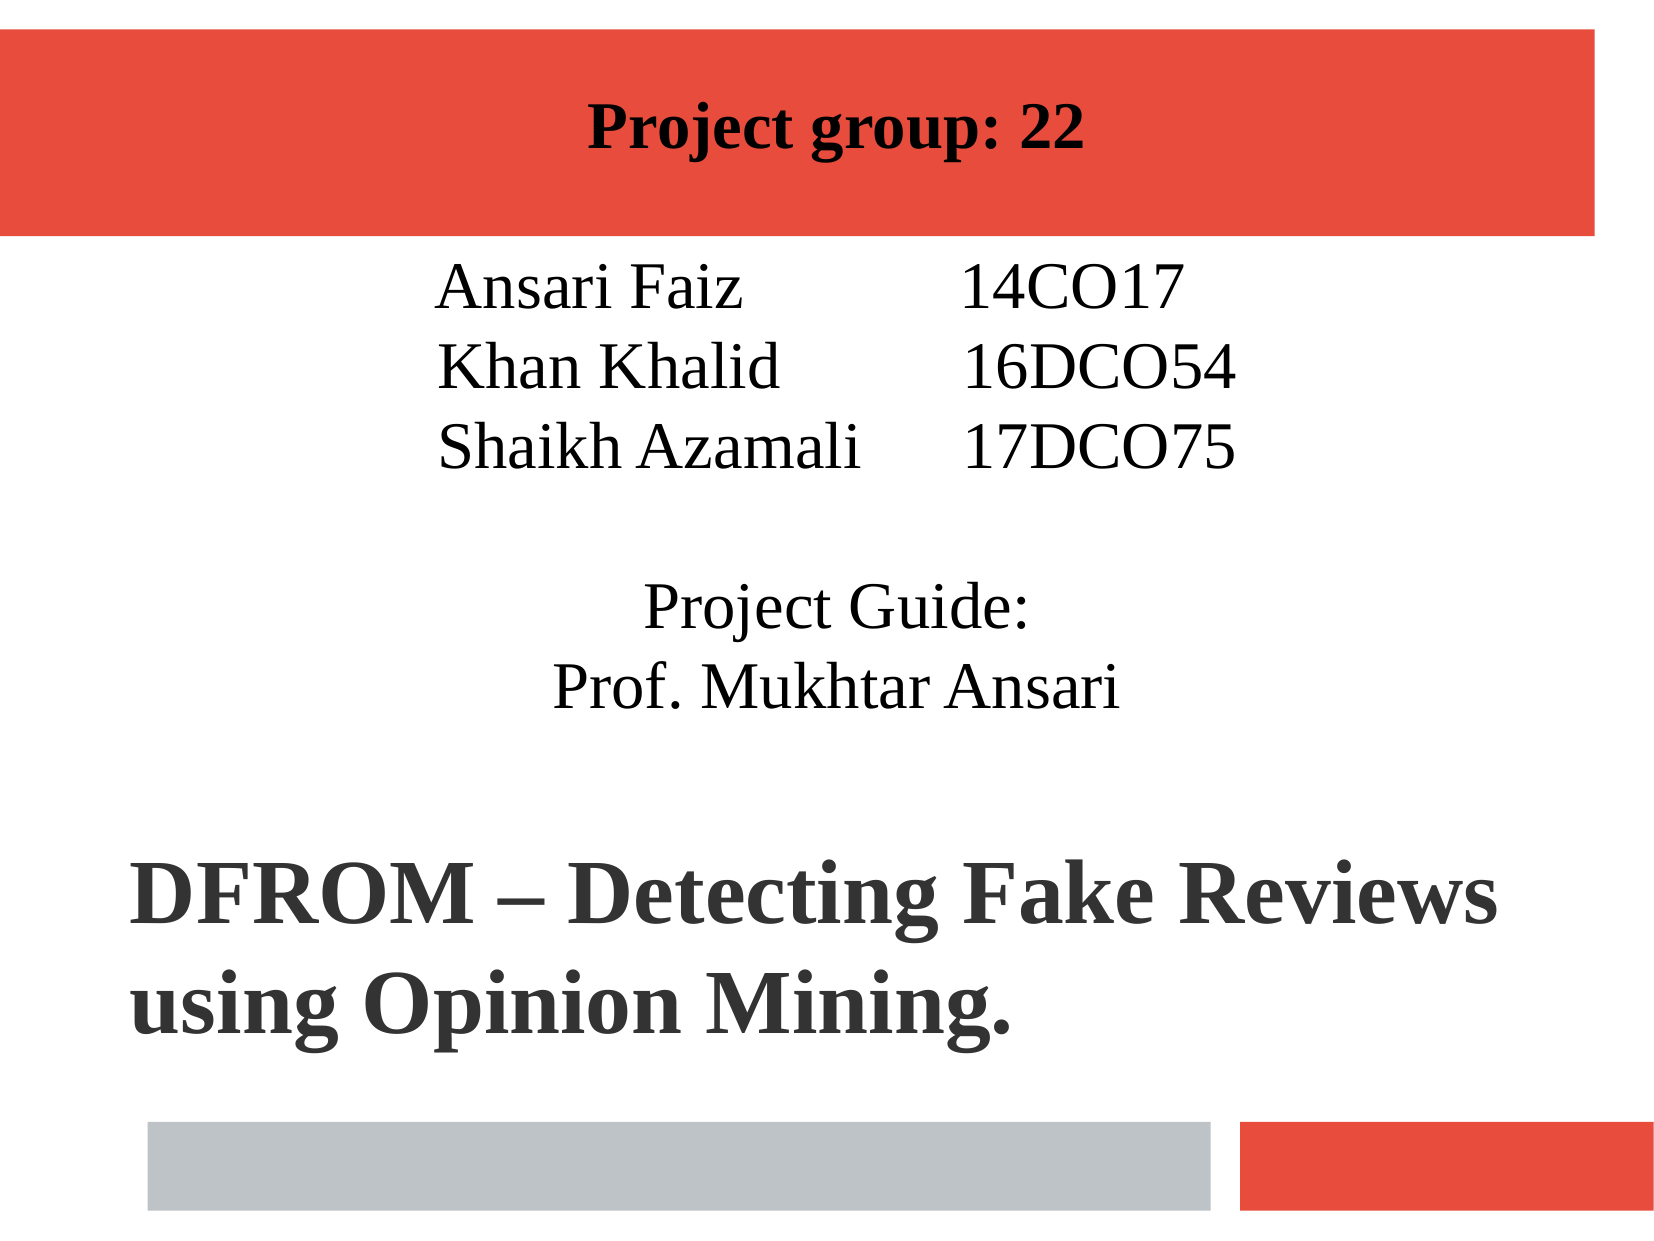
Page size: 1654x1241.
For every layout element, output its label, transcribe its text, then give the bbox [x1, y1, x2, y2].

text_box DFROM – Detecting Fake Reviews using Opinion Mining. [129, 748, 1565, 1136]
text_box Project group: 22 Ansari Faiz 14CO17 Khan Khalid 16DCO54 Shaikh Azamali 17DCO75 Project Guide: Prof. Mukhtar Ansari [134, 129, 1541, 675]
